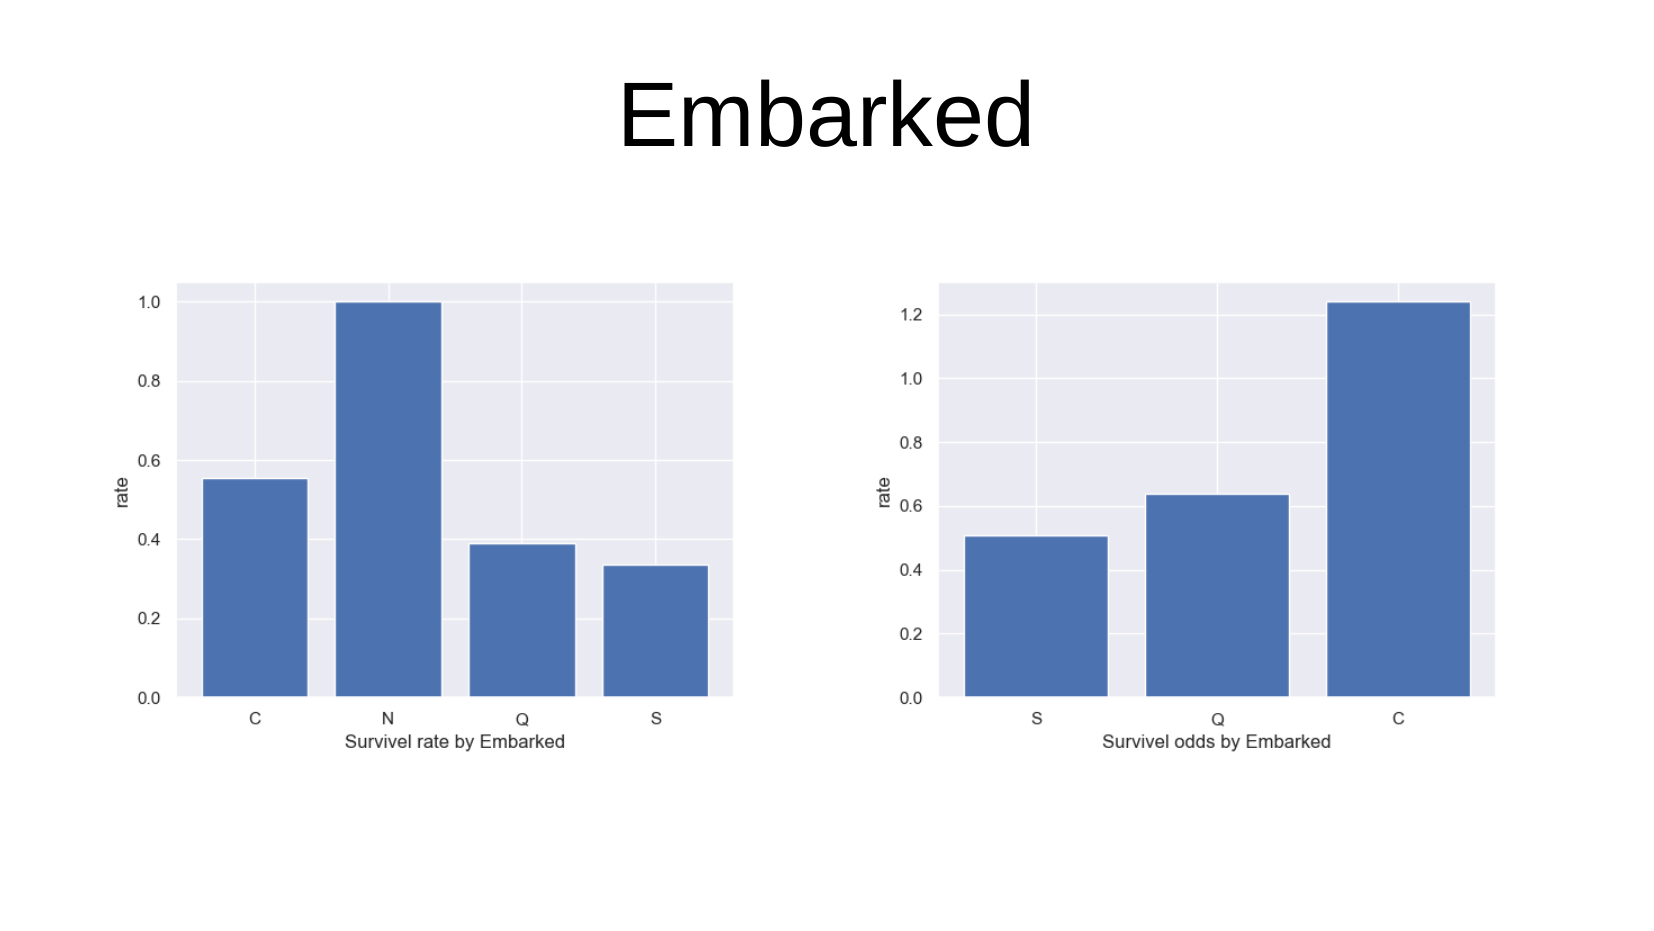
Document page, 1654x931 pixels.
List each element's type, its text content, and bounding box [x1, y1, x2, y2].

picture [848, 217, 1568, 758]
title Embarked [82, 37, 1571, 193]
picture [86, 217, 806, 758]
